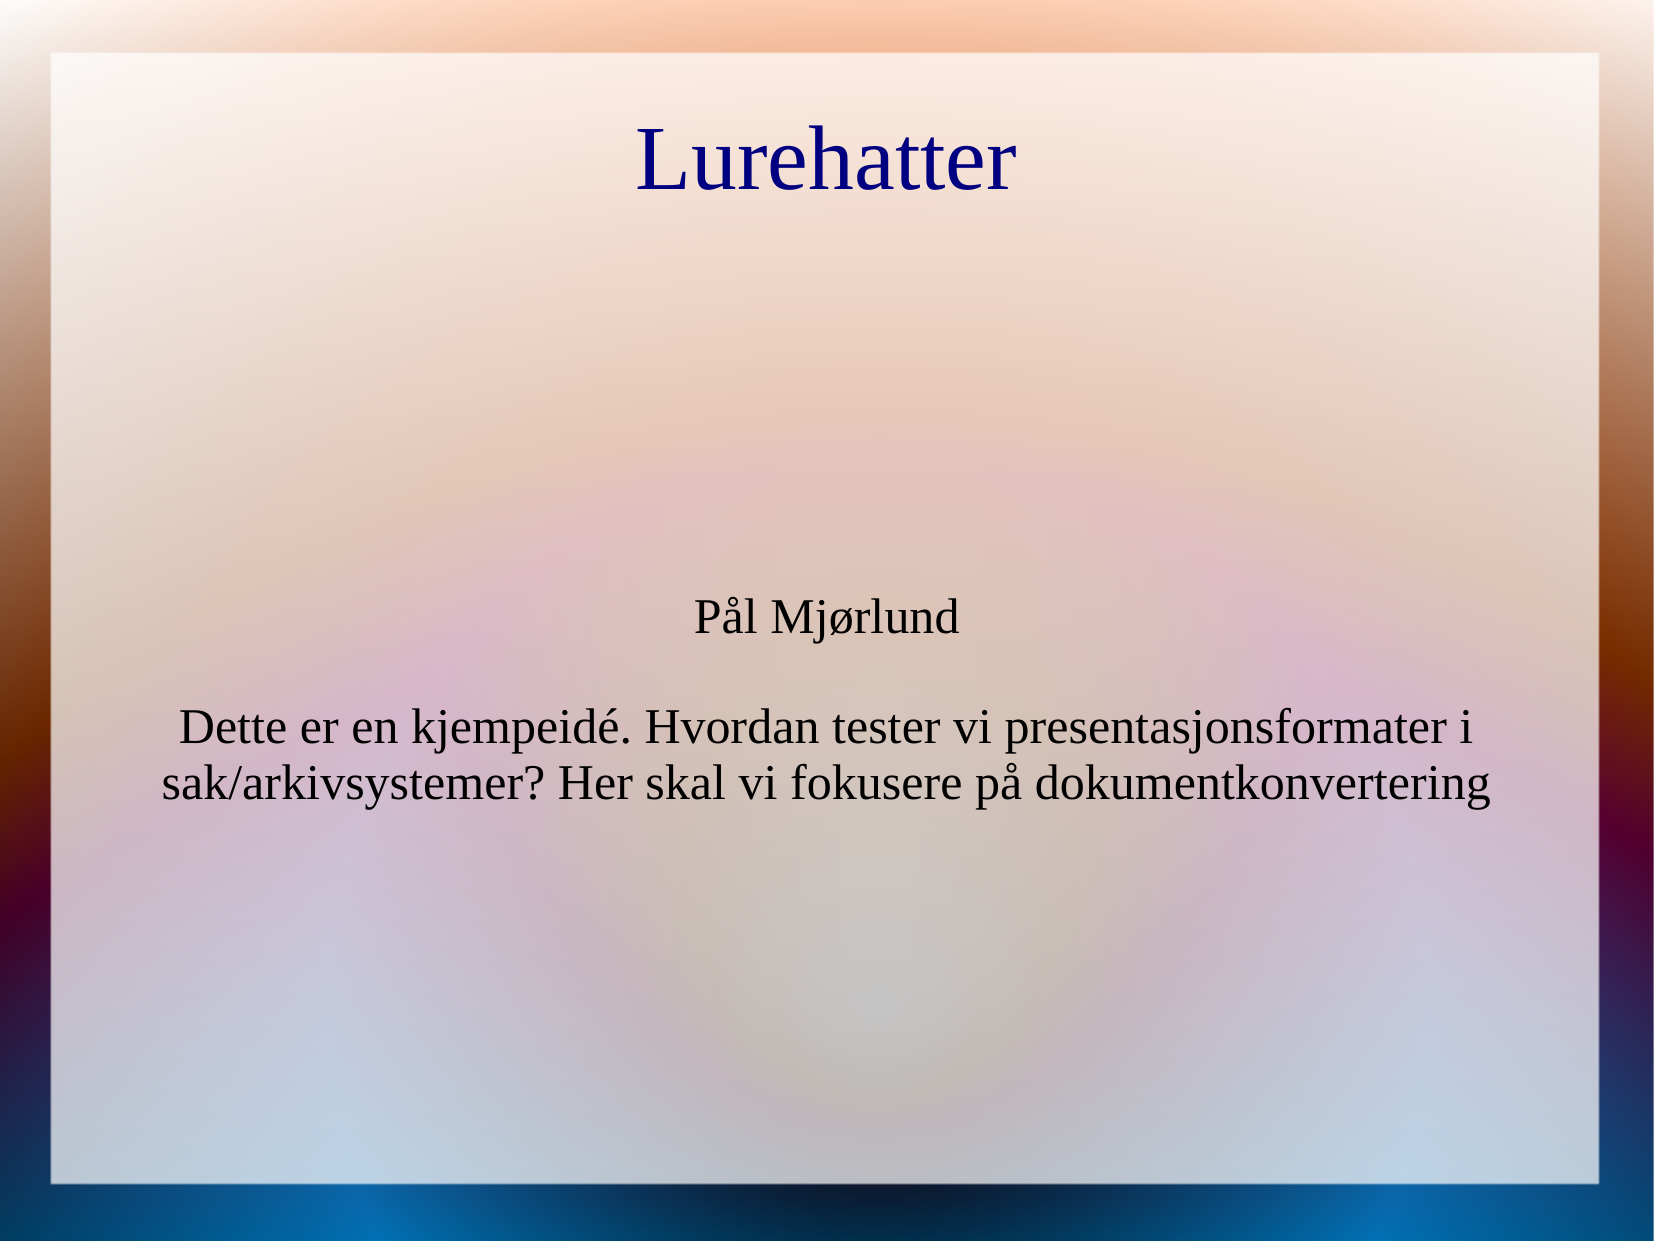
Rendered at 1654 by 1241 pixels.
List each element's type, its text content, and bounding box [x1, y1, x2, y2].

picture [0, 0, 1654, 1241]
title Lurehatter [82, 55, 1571, 263]
subtitle Pål Mjørlund Dette er en kjempeidé. Hvordan tester vi presentasjonsformater i sak/arkivsystemer? Her skal vi fokusere på dokumentkonvertering [82, 290, 1571, 1109]
